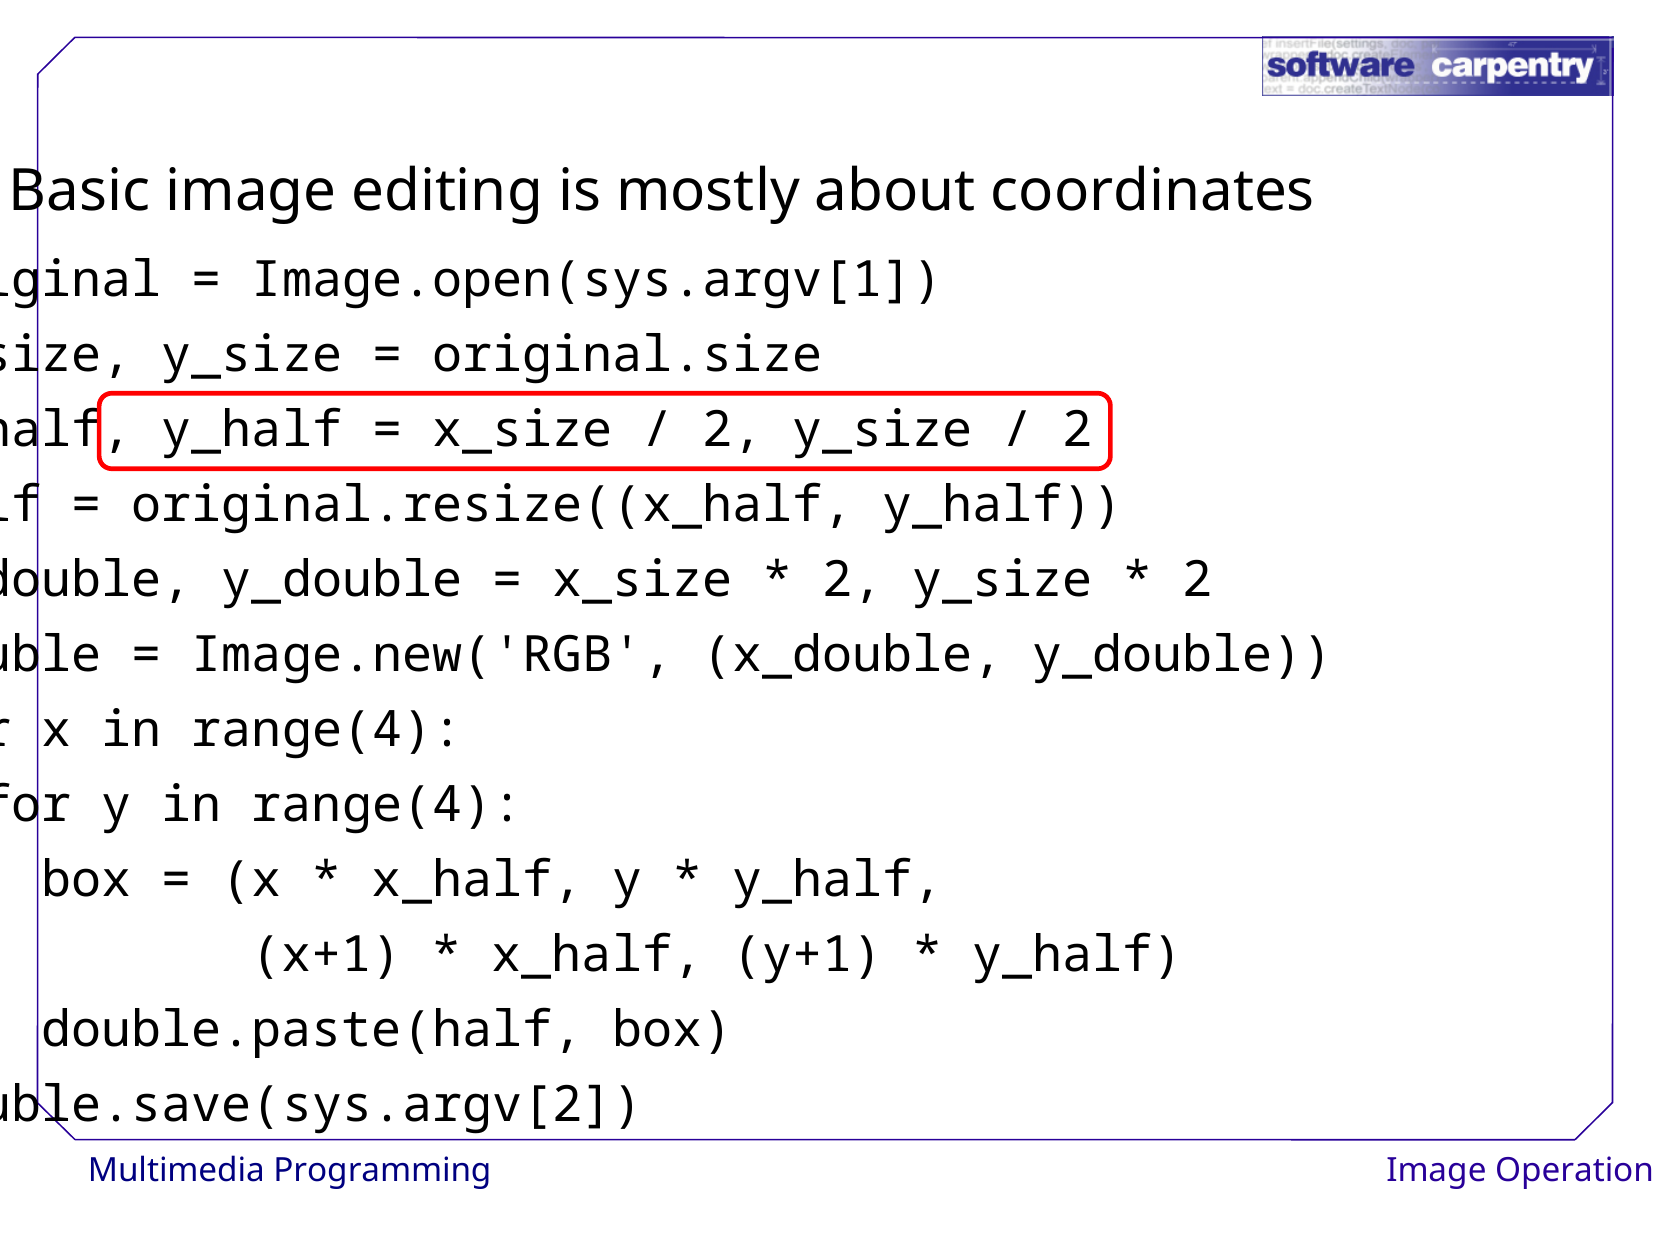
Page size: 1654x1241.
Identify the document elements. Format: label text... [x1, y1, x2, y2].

text_box Basic image editing is mostly about coordinates [0, 109, 1480, 223]
picture [1262, 36, 1614, 96]
text_box original = Image.open(sys.argv[1]) x_size, y_size = original.size x_half, y_half = x_size / 2, y_size / 2 half = original.resize((x_half, y_half)) x_double, y_double = x_size * 2, y_size * 2 double = Image.new('RGB', (x_double, y_double)) for x in range(4): for y in range(4): box = (x * x_half, y * y_half, (x+1) * x_half, (y+1) * y_half) double.paste(half, box) double.save(sys.argv[2]) [0, 223, 1497, 1140]
